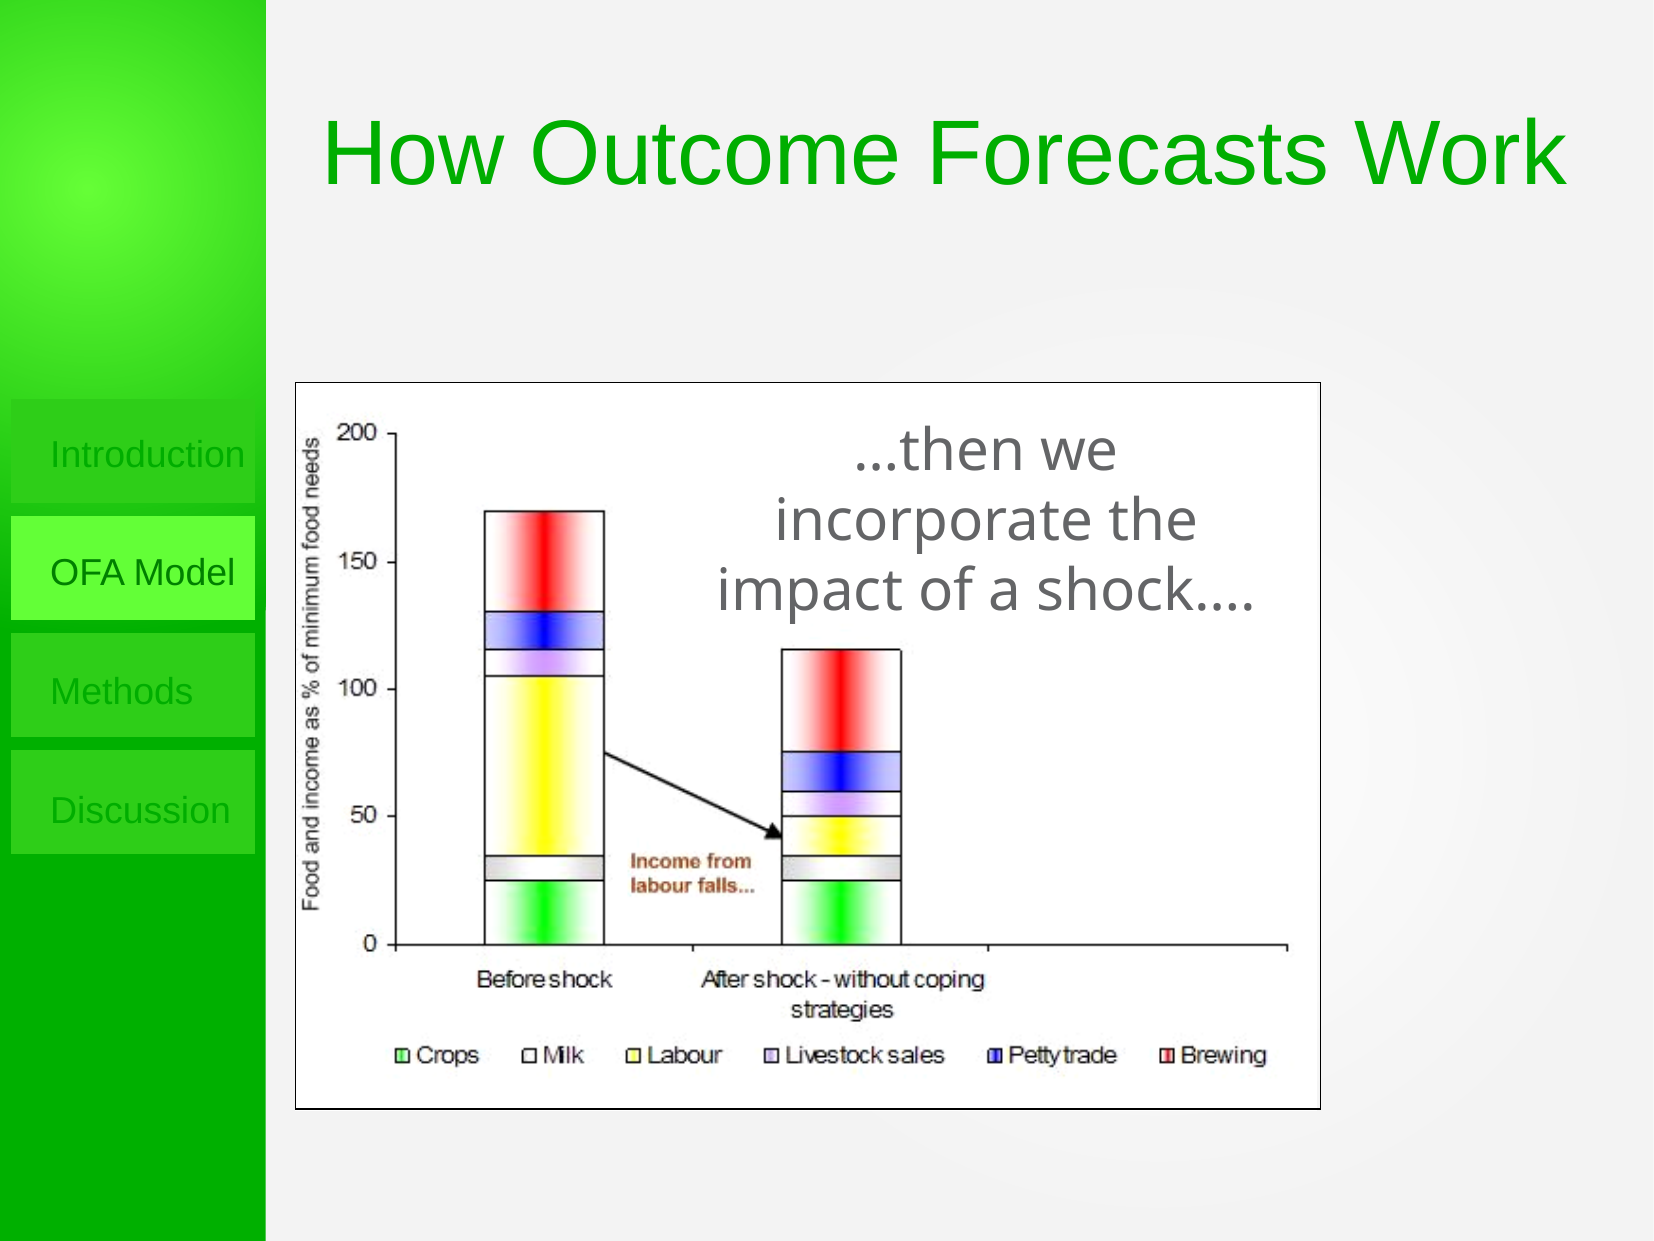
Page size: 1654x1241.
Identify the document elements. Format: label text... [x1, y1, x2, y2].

title How Outcome Forecasts Work [318, 0, 1571, 359]
text_box Discussion [35, 781, 292, 839]
text_box OFA Model [35, 544, 252, 602]
text_box …then we incorporate the impact of a shock…. [686, 405, 1287, 630]
text_box Introduction [35, 425, 295, 483]
picture [296, 383, 1317, 1108]
text_box Methods [35, 663, 265, 720]
